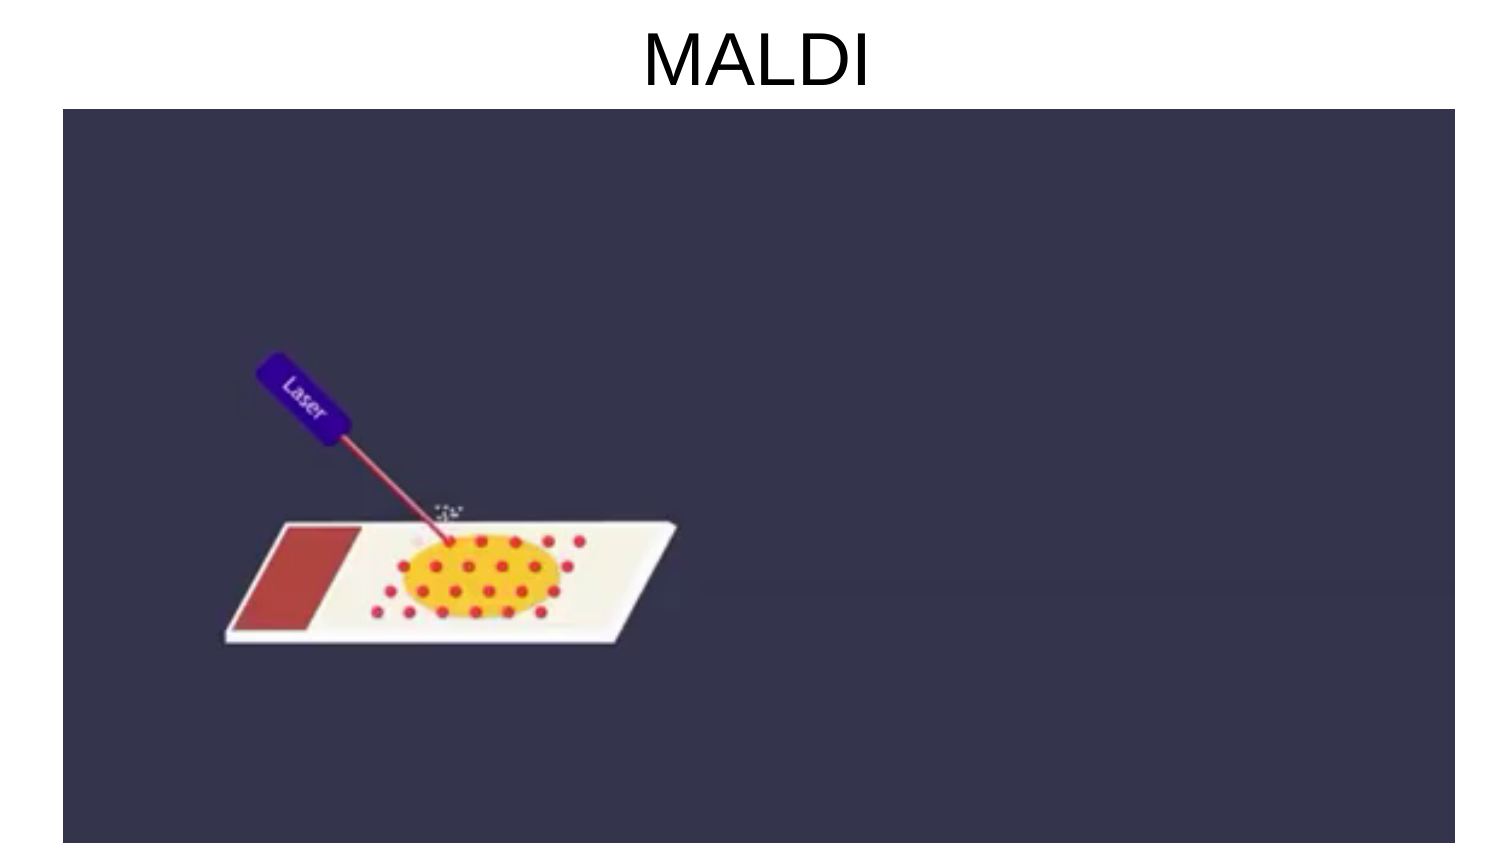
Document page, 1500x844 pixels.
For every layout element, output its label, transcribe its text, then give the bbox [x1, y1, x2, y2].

text_box MALDI [600, 9, 916, 109]
text_box [62, 108, 1456, 844]
